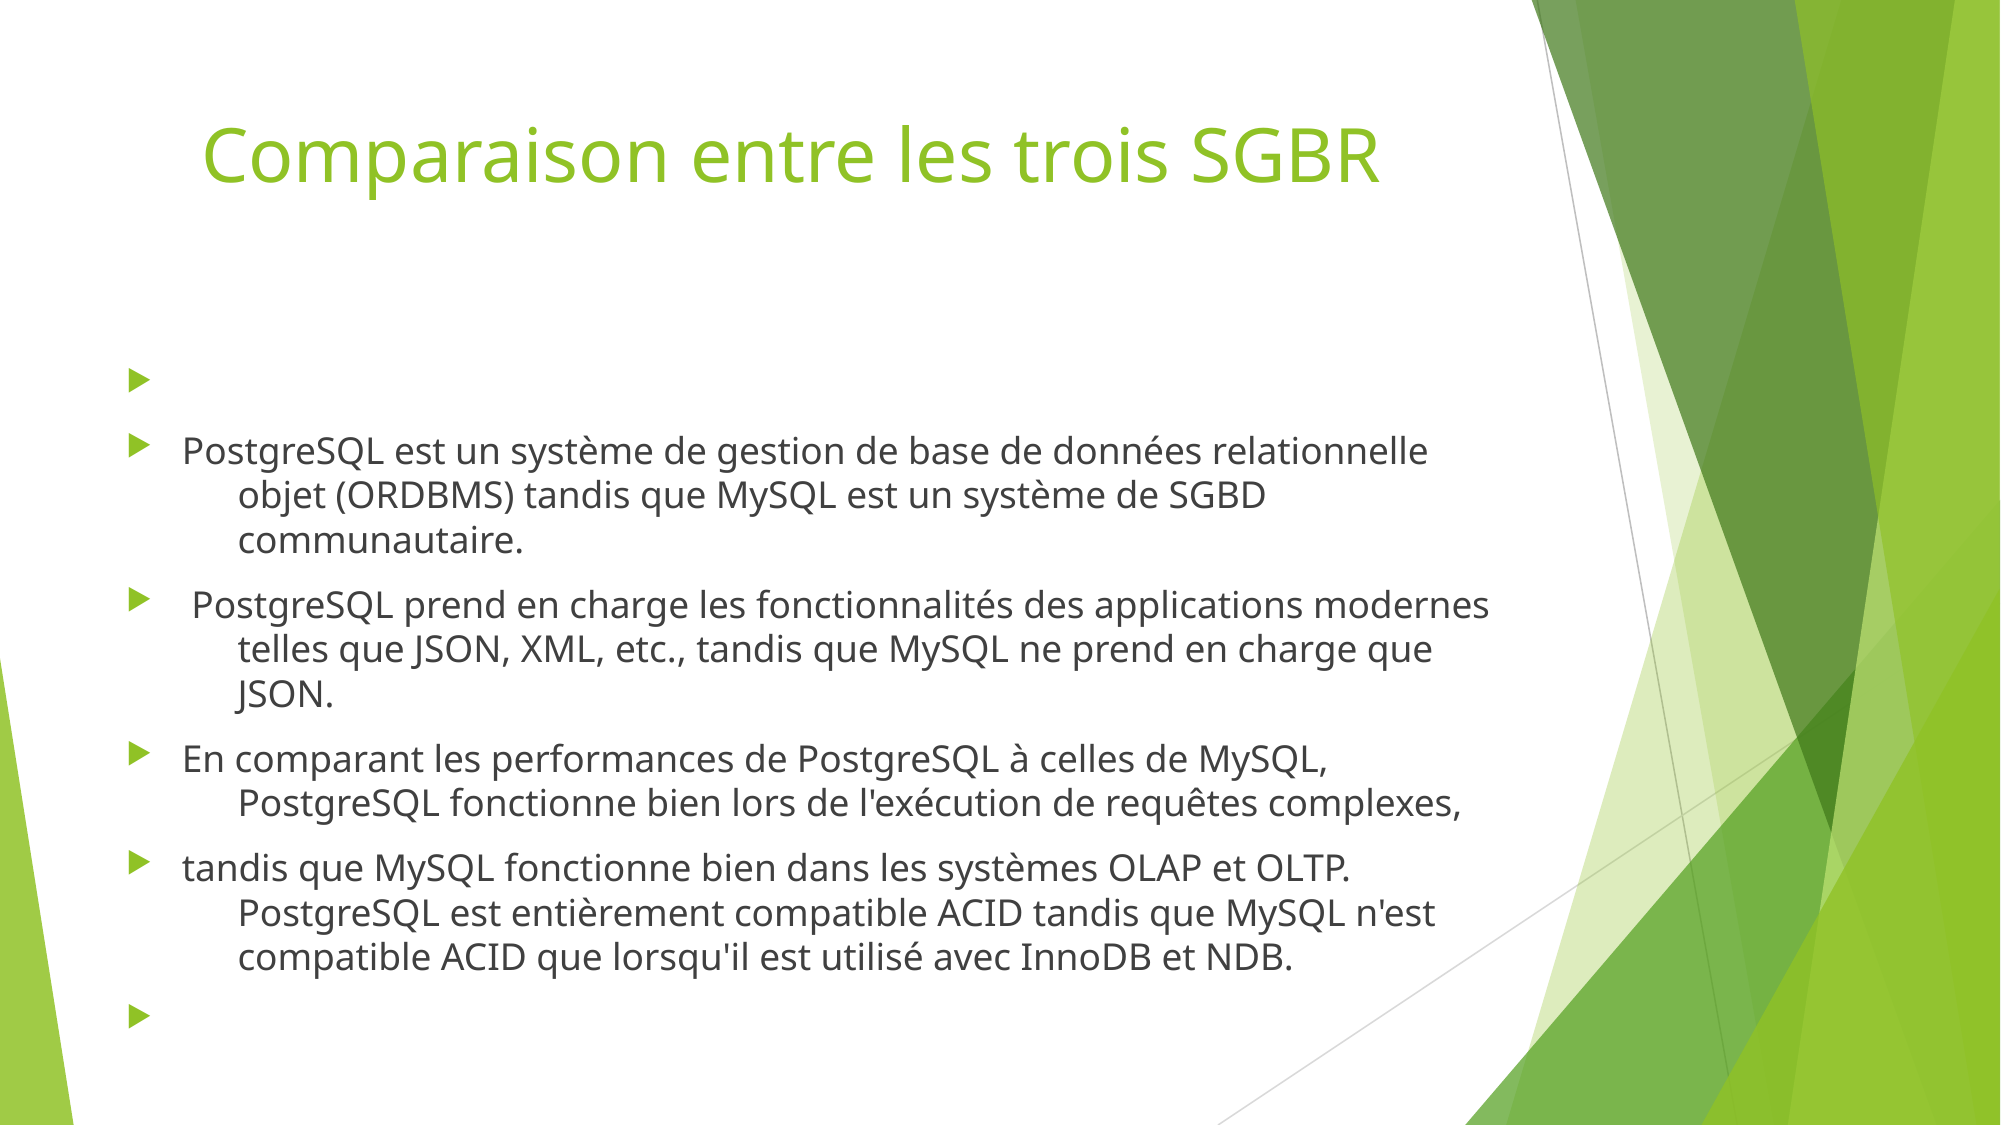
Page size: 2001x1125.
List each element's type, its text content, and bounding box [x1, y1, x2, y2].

title Comparaison entre les trois SGBR [111, 99, 1522, 317]
list PostgreSQL est un système de gestion de base de données relationnelle objet (ORDBMS) tandis que MySQL est un système de SGBD communautaire. PostgreSQL prend en charge les fonctionnalités des applications modernes telles que JSON, XML, etc., tandis que MySQL ne prend en charge que JSON. En comparant les performances de PostgreSQL à celles de MySQL, PostgreSQL fonctionne bien lors de l'exécution de requêtes complexes, tandis que MySQL fonctionne bien dans les systèmes OLAP et OLTP. PostgreSQL est entièrement compatible ACID tandis que MySQL n'est compatible ACID que lorsqu'il est utilisé avec InnoDB et NDB. [111, 354, 1522, 992]
